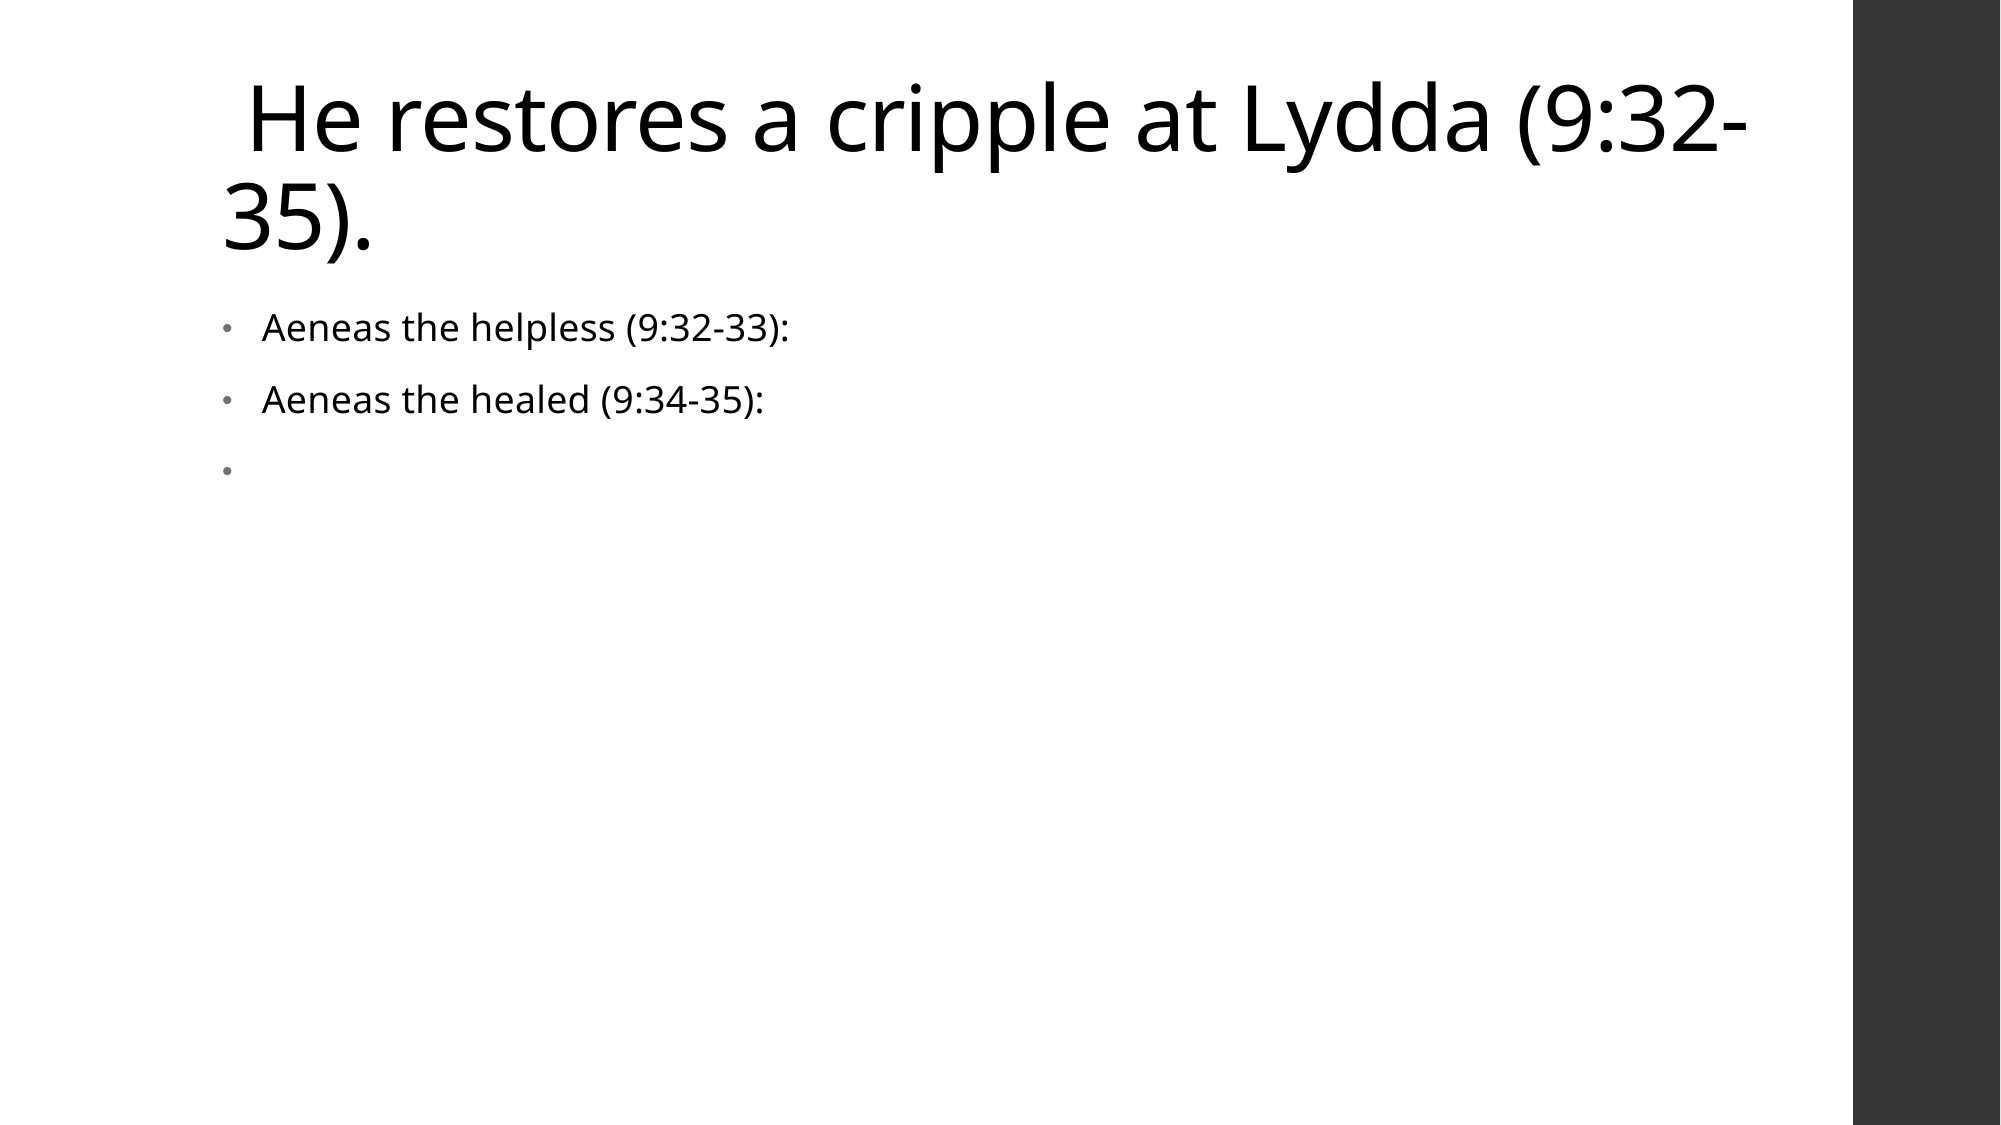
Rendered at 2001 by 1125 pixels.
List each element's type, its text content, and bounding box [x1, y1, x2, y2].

title He restores a cripple at Lydda (9:32-35). [206, 60, 1797, 278]
list Aeneas the helpless (9:32-33): Aeneas the healed (9:34-35): [206, 299, 1617, 1014]
